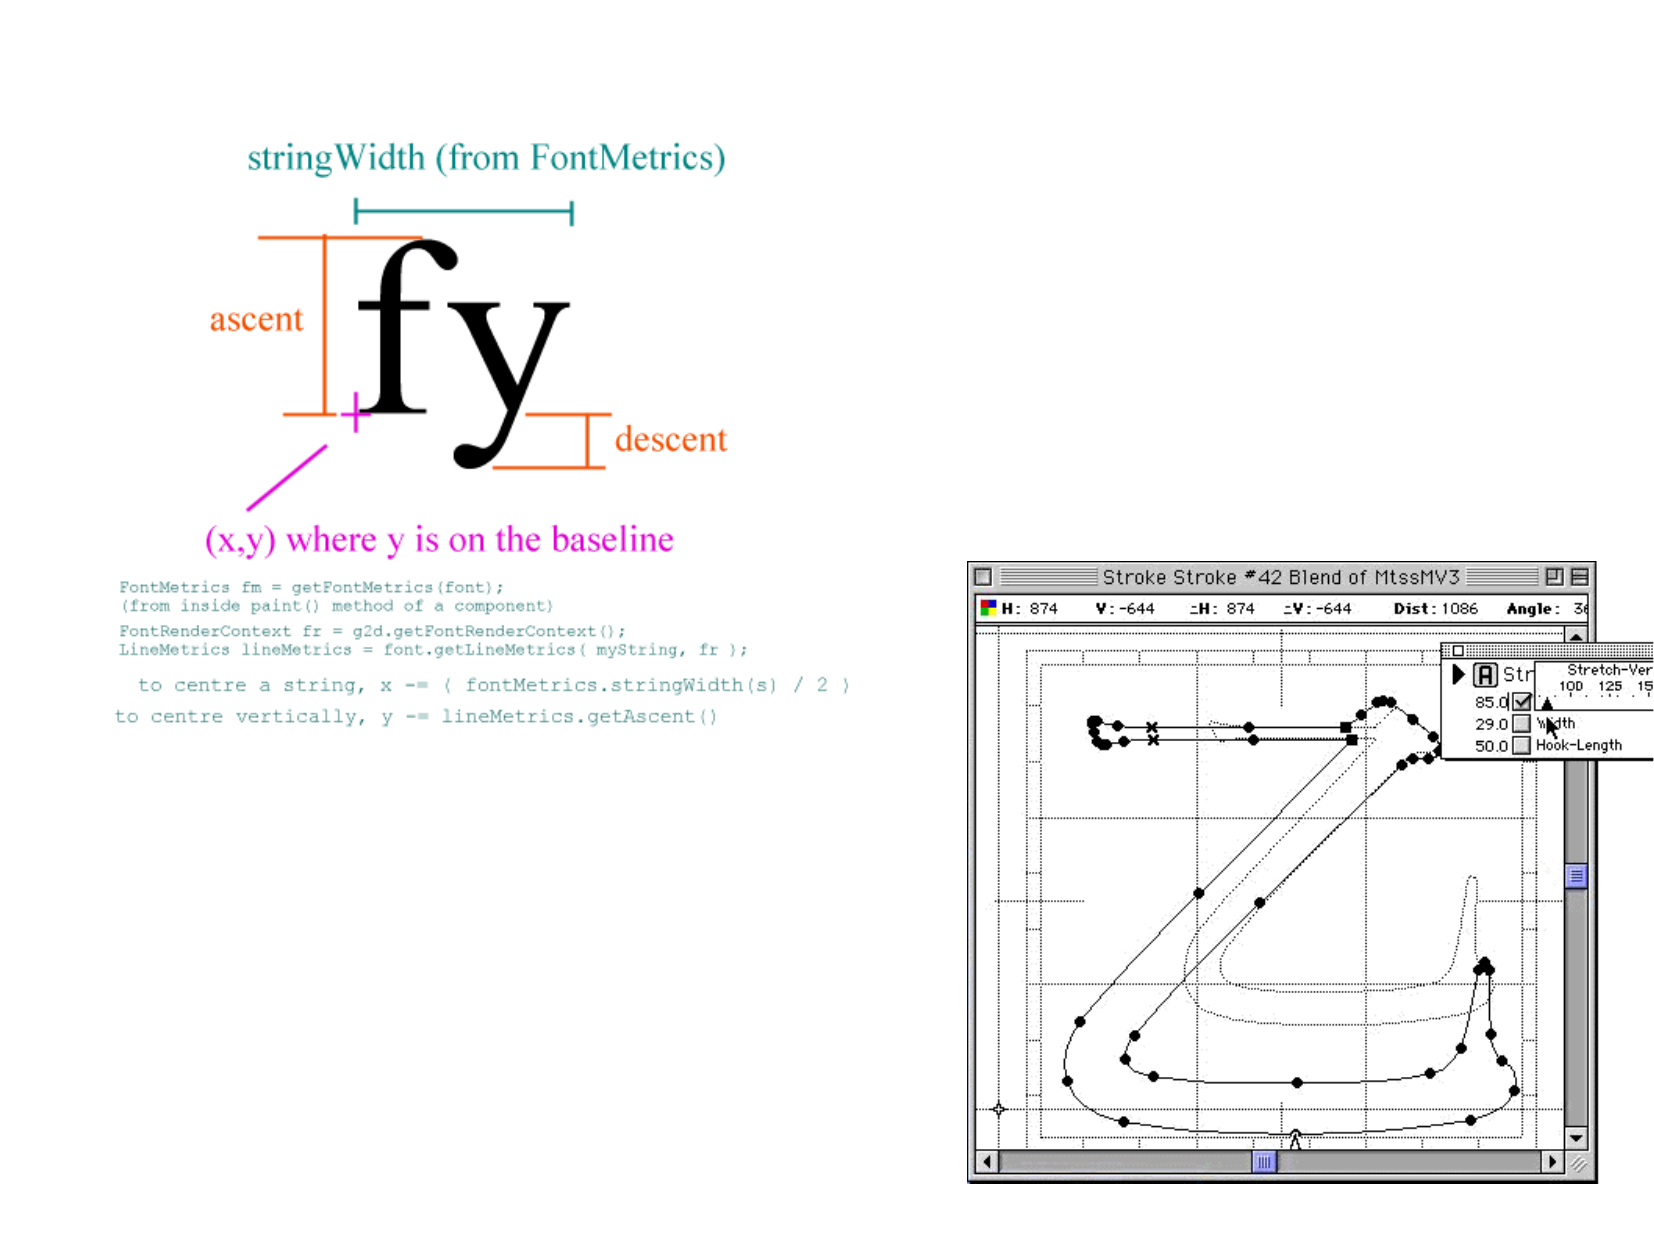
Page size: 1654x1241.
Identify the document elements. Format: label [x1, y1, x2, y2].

picture [88, 117, 870, 743]
picture [967, 561, 1654, 1184]
